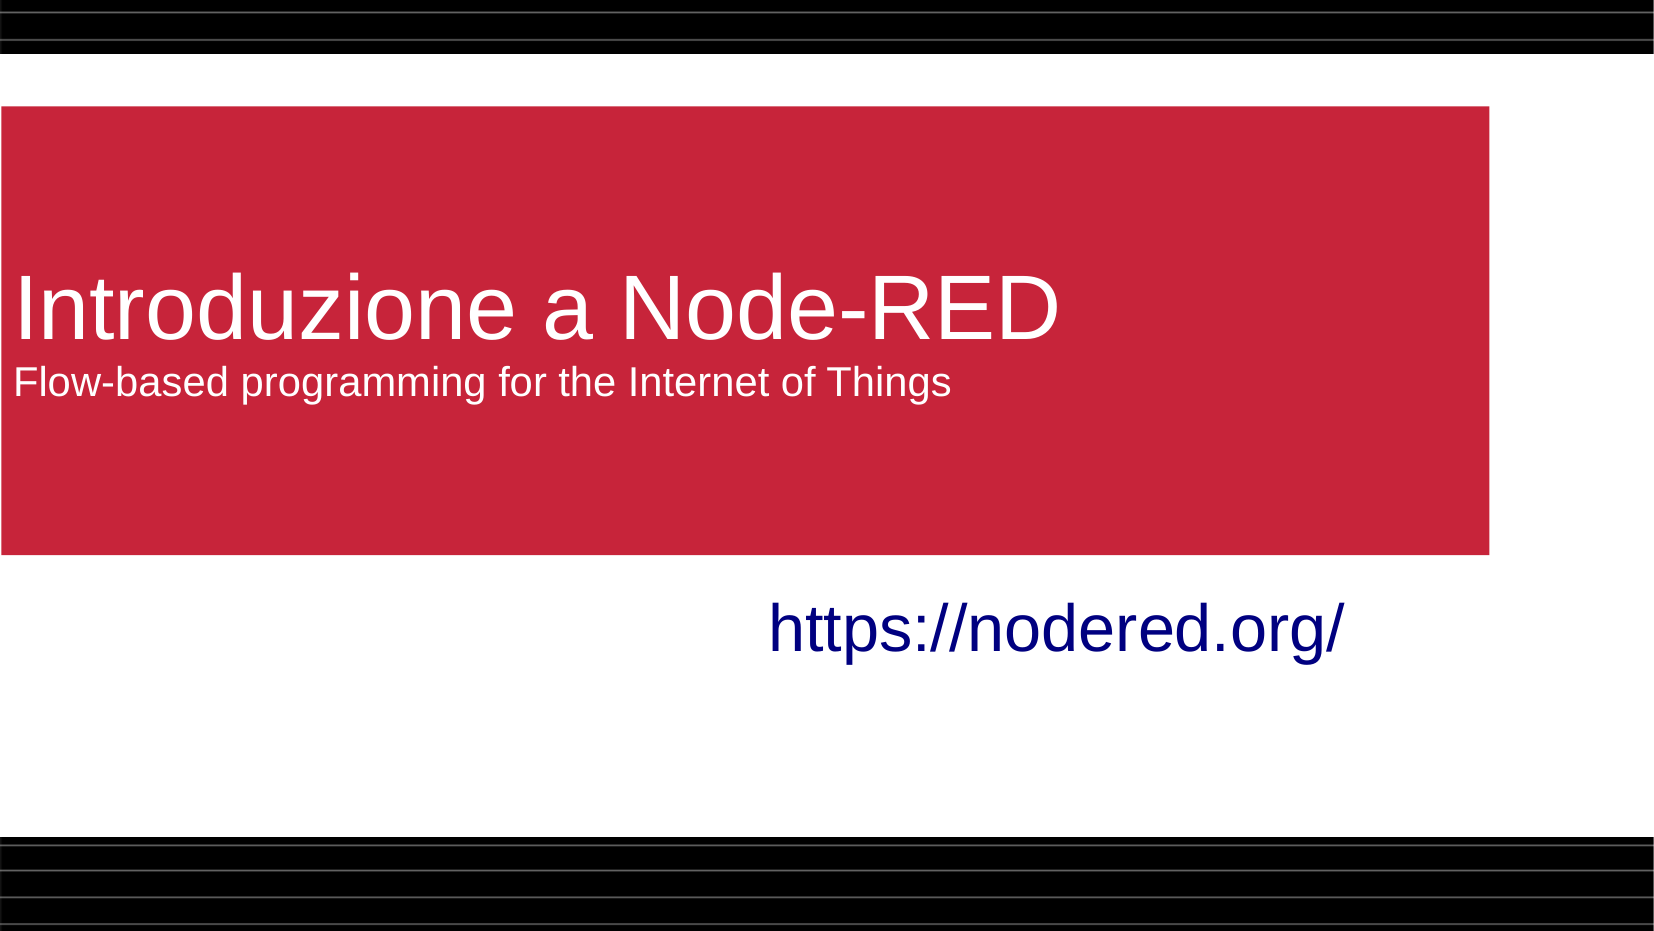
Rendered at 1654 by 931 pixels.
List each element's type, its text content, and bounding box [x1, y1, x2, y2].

title Introduzione a Node-RED Flow-based programming for the Internet of Things [1, 106, 1490, 556]
subtitle https://nodered.org/ [625, 590, 1489, 804]
picture [0, 837, 1654, 931]
picture [0, 0, 1654, 54]
